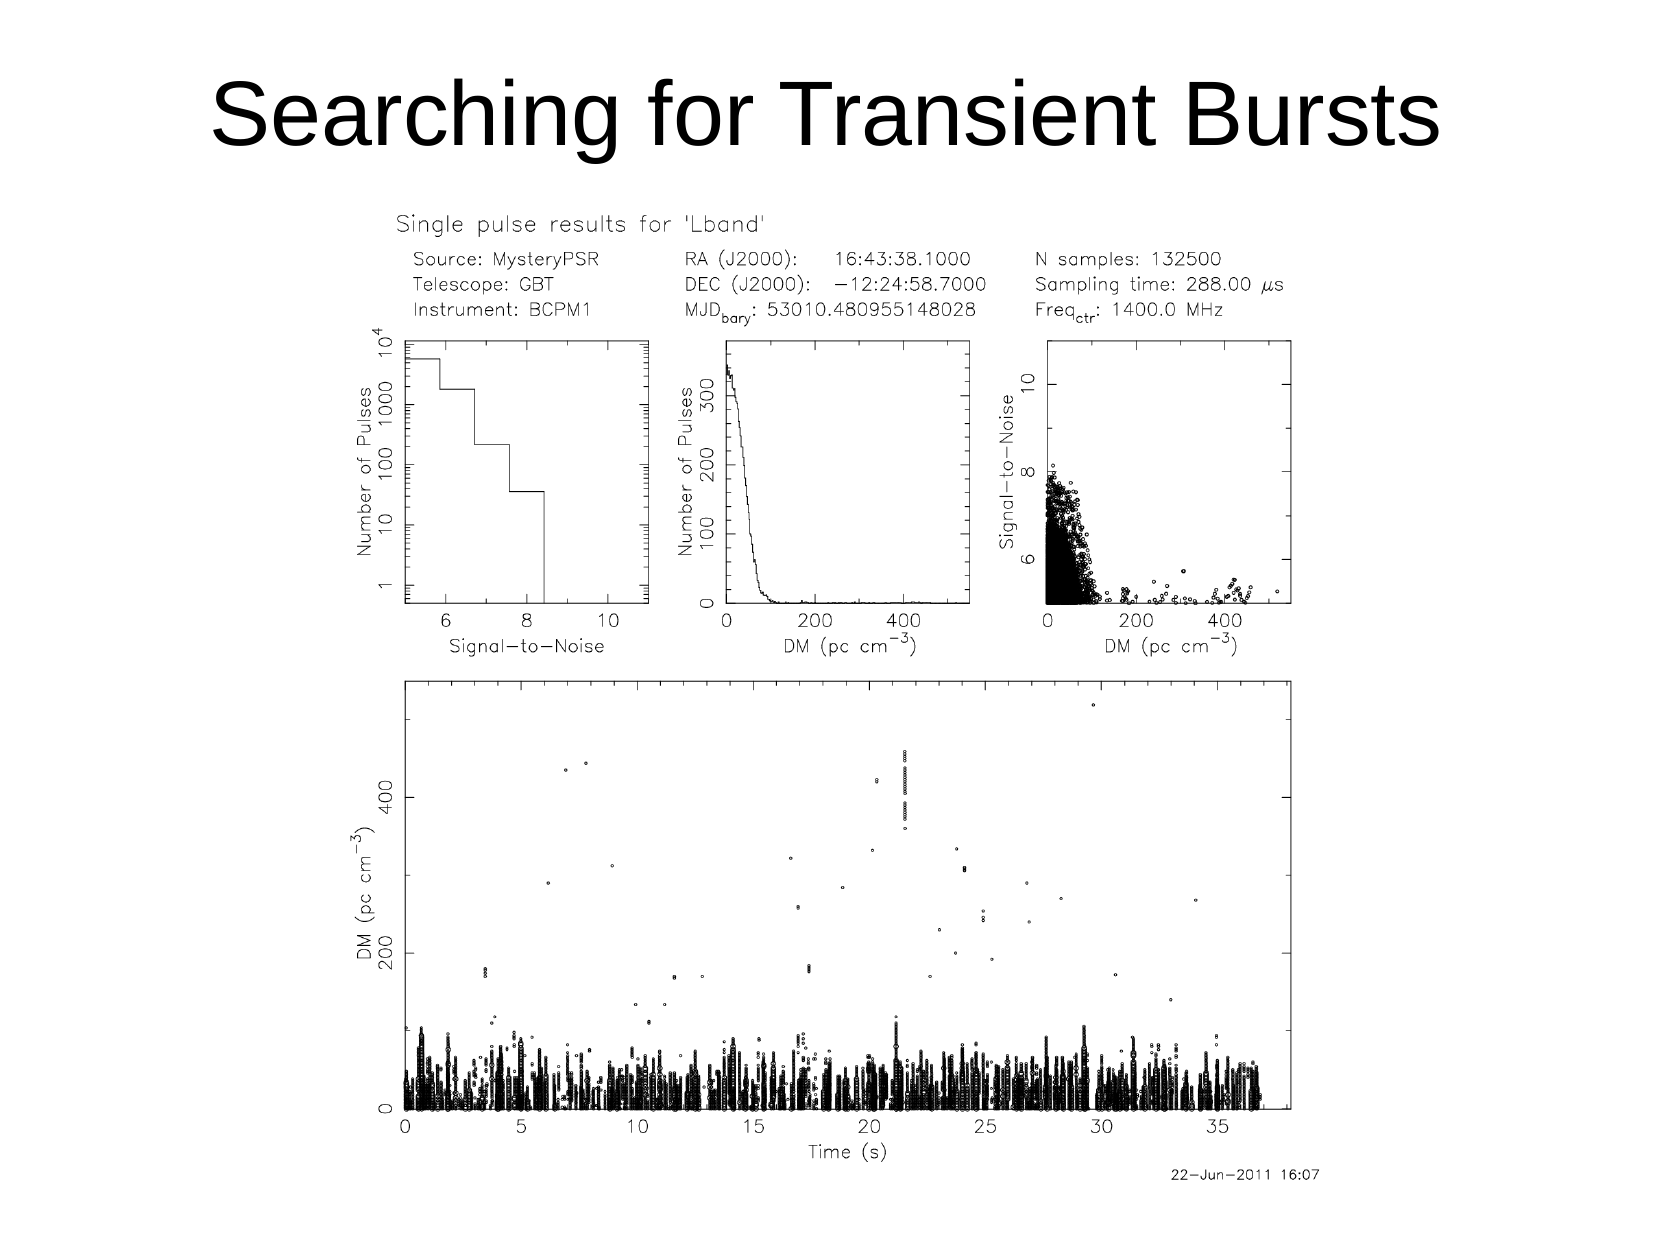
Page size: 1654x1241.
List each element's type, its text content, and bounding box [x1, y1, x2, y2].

picture [301, 175, 1404, 1220]
title Searching for Transient Bursts [82, 41, 1571, 186]
